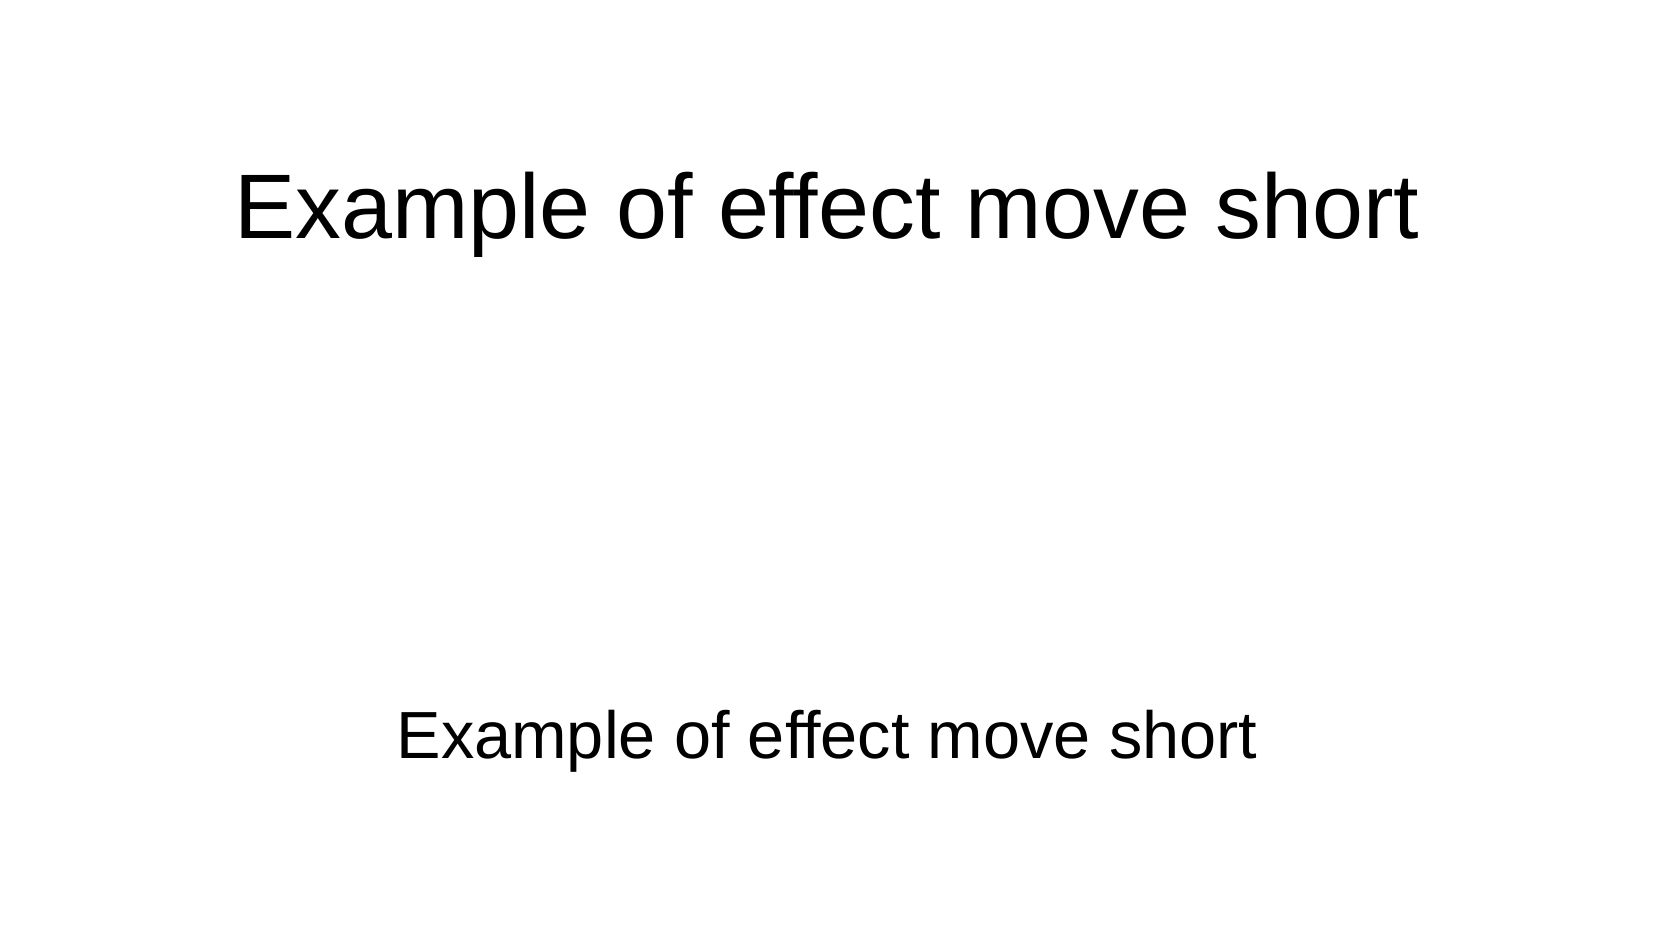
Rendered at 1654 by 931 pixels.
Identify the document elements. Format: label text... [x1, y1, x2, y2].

subtitle Example of effect move short [121, 344, 1534, 931]
title Example of effect move short [121, 102, 1534, 311]
